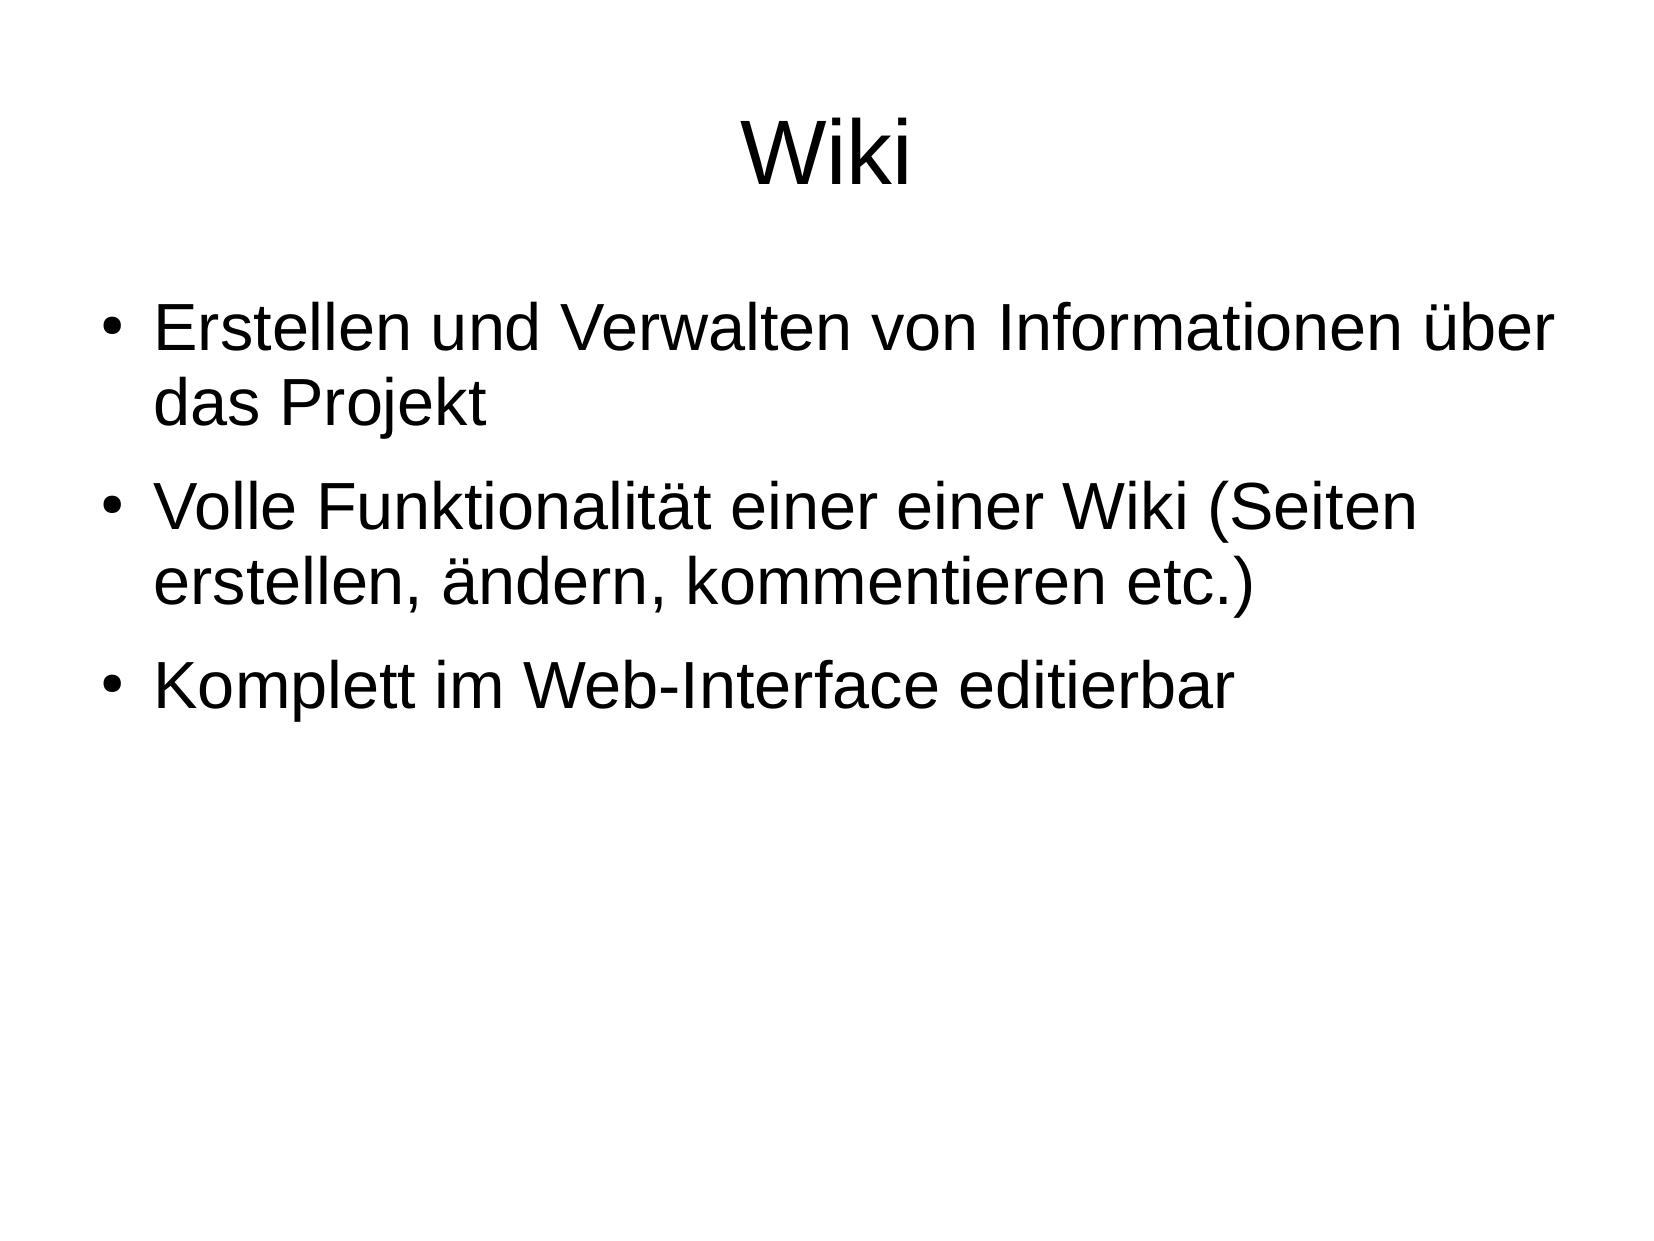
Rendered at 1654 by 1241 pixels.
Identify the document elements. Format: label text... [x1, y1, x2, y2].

list Erstellen und Verwalten von Informationen über das Projekt Volle Funktionalität einer einer Wiki (Seiten erstellen, ändern, kommentieren etc.) Komplett im Web-Interface editierbar [82, 290, 1571, 1010]
title Wiki [82, 49, 1571, 257]
